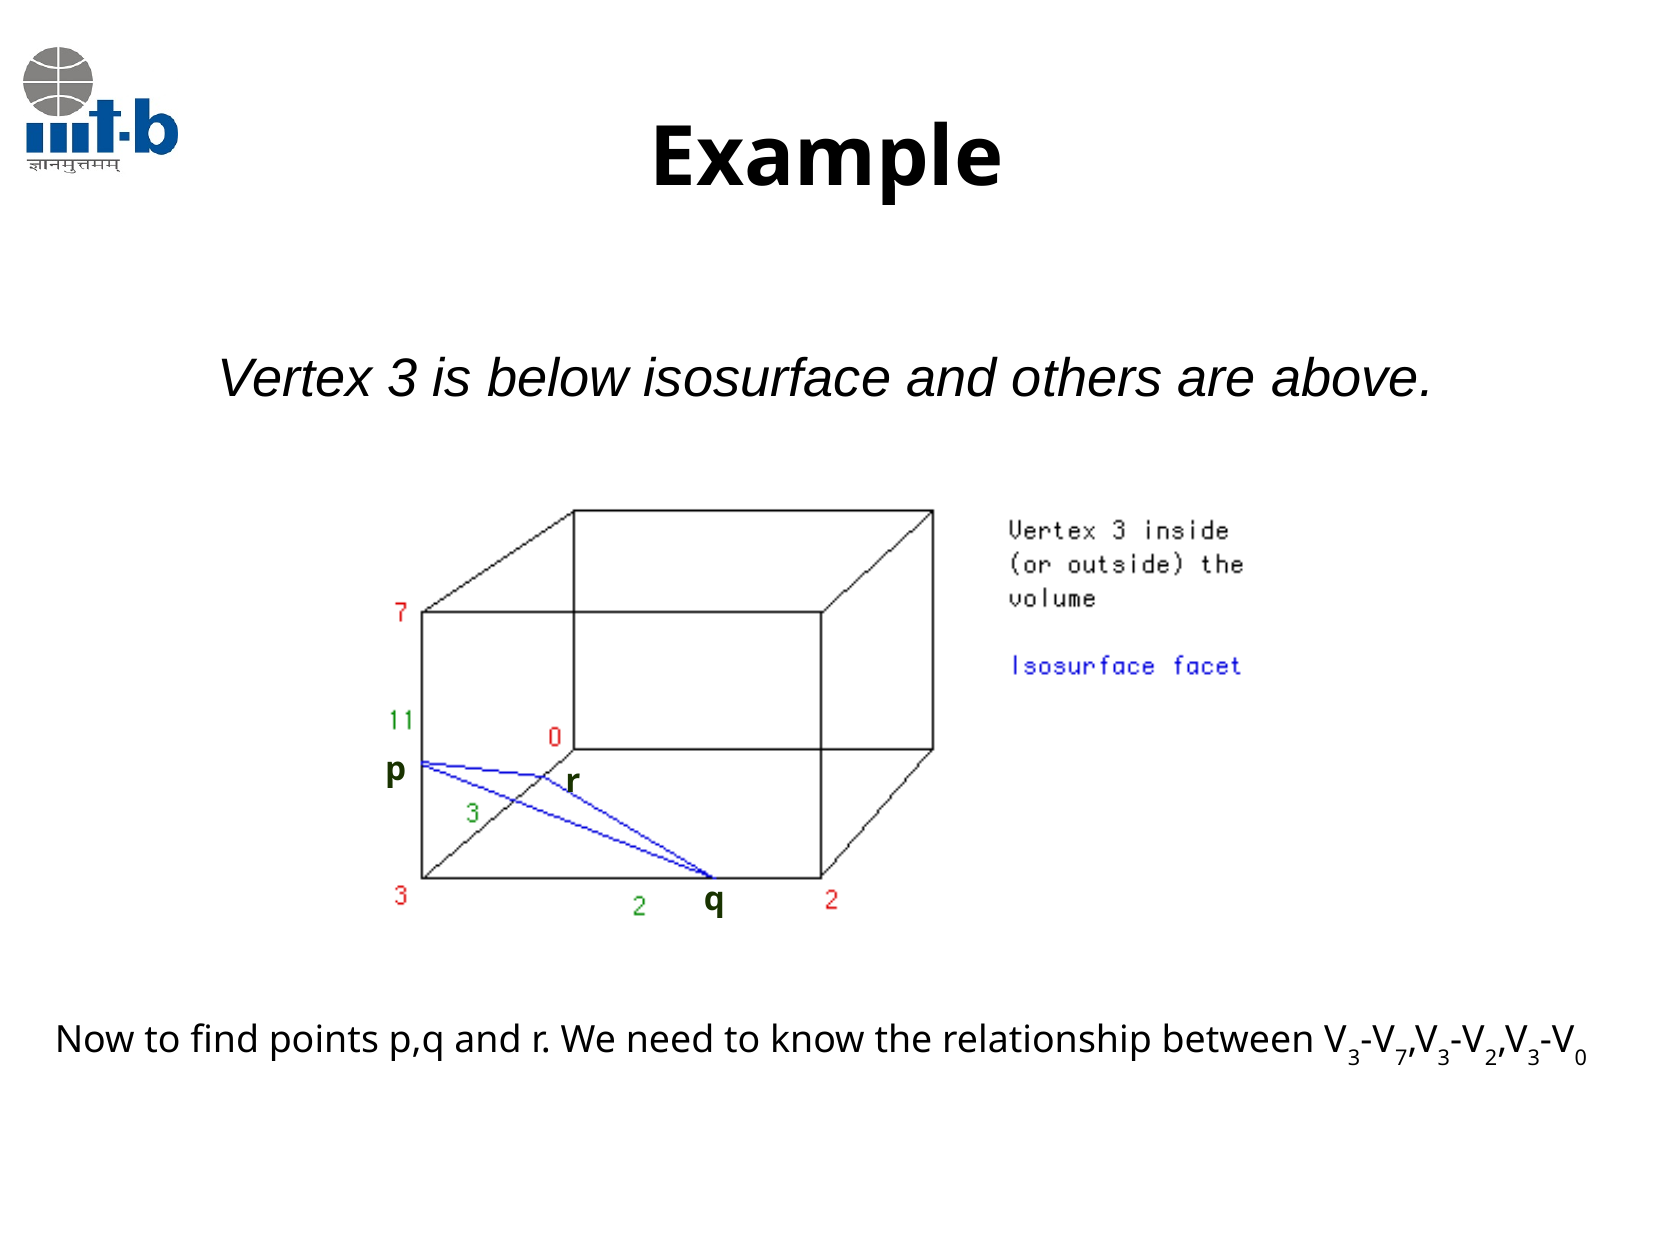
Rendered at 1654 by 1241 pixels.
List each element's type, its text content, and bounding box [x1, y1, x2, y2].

title p [354, 732, 437, 804]
title q [673, 862, 756, 934]
title Now to find points p,q and r. We need to know the relationship between V3-V7,V3-V2,V3-V0 [23, 938, 1619, 1146]
picture [23, 35, 178, 189]
title r [531, 744, 615, 815]
subtitle Vertex 3 is below isosurface and others are above. [82, 290, 1571, 938]
picture [377, 472, 1264, 938]
title Example [82, 49, 1571, 257]
